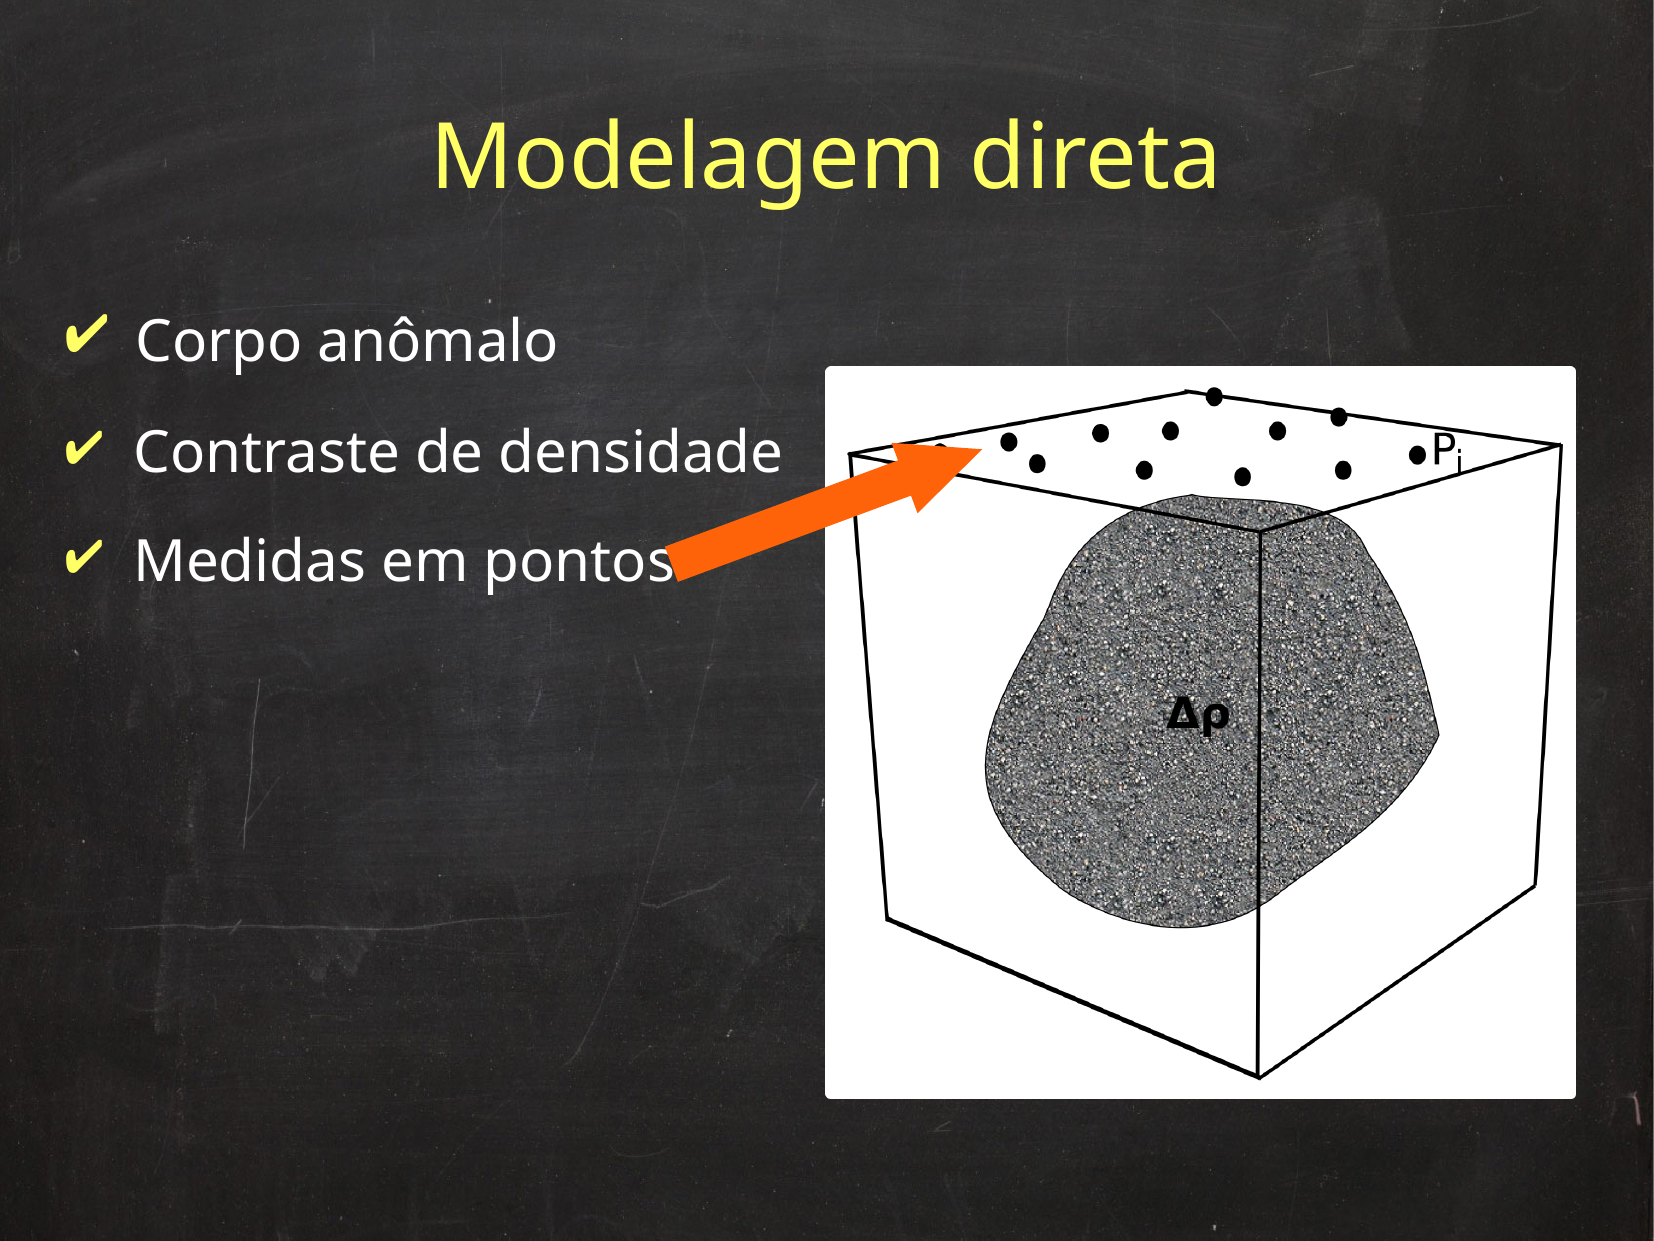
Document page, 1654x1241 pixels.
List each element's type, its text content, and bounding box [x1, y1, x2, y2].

title Modelagem direta [82, 56, 1571, 250]
list Corpo anômalo Contraste de densidade Medidas em pontos [47, 290, 1536, 1238]
picture [0, 0, 1654, 1241]
text_box [664, 442, 983, 582]
